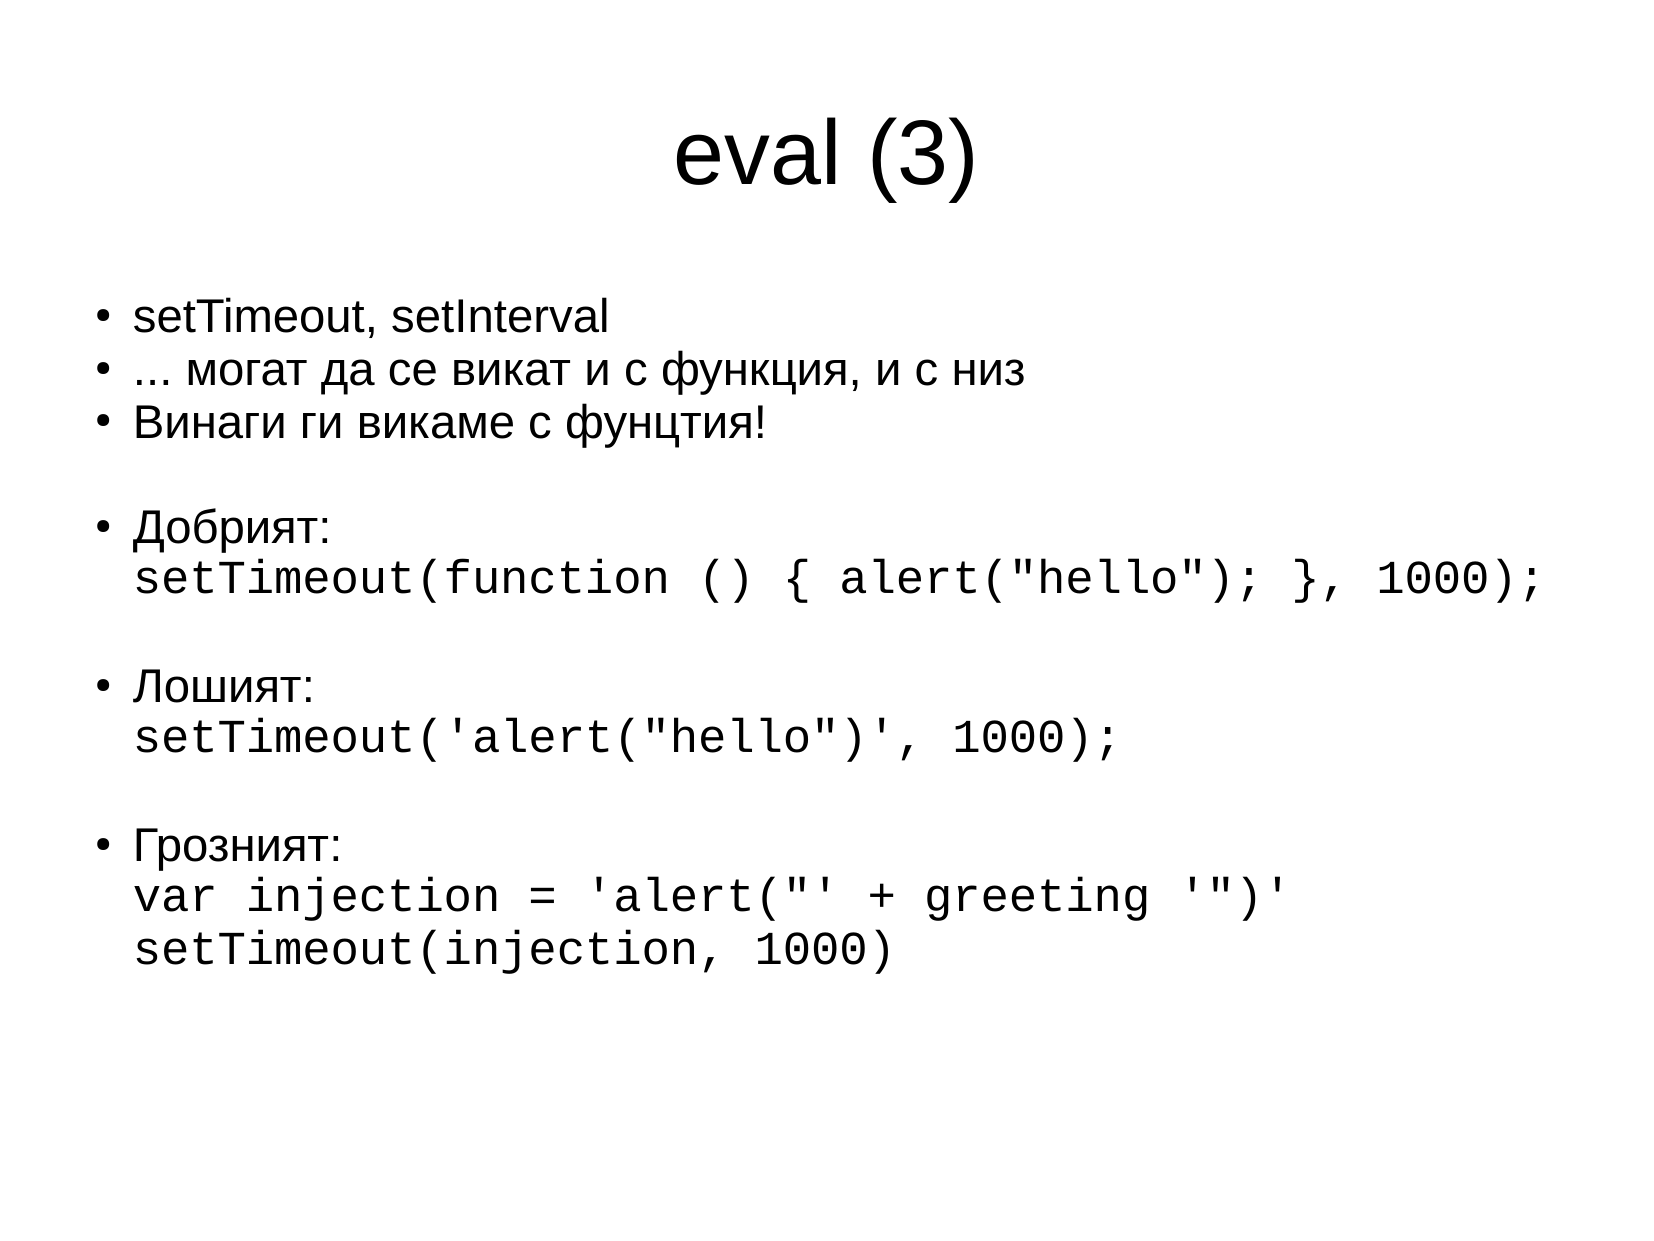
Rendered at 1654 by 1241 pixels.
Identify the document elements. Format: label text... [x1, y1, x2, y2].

list setTimeout, setInterval ... могат да се викат и с функция, и с низ Винаги ги викаме с фунцтия! Добрият: setTimeout(function () { alert("hello"); }, 1000); Лошият: setTimeout('alert("hello")', 1000); Грозният: var injection = 'alert("' + greeting '")' setTimeout(injection, 1000) [82, 290, 1571, 1010]
title eval (3) [82, 49, 1571, 257]
